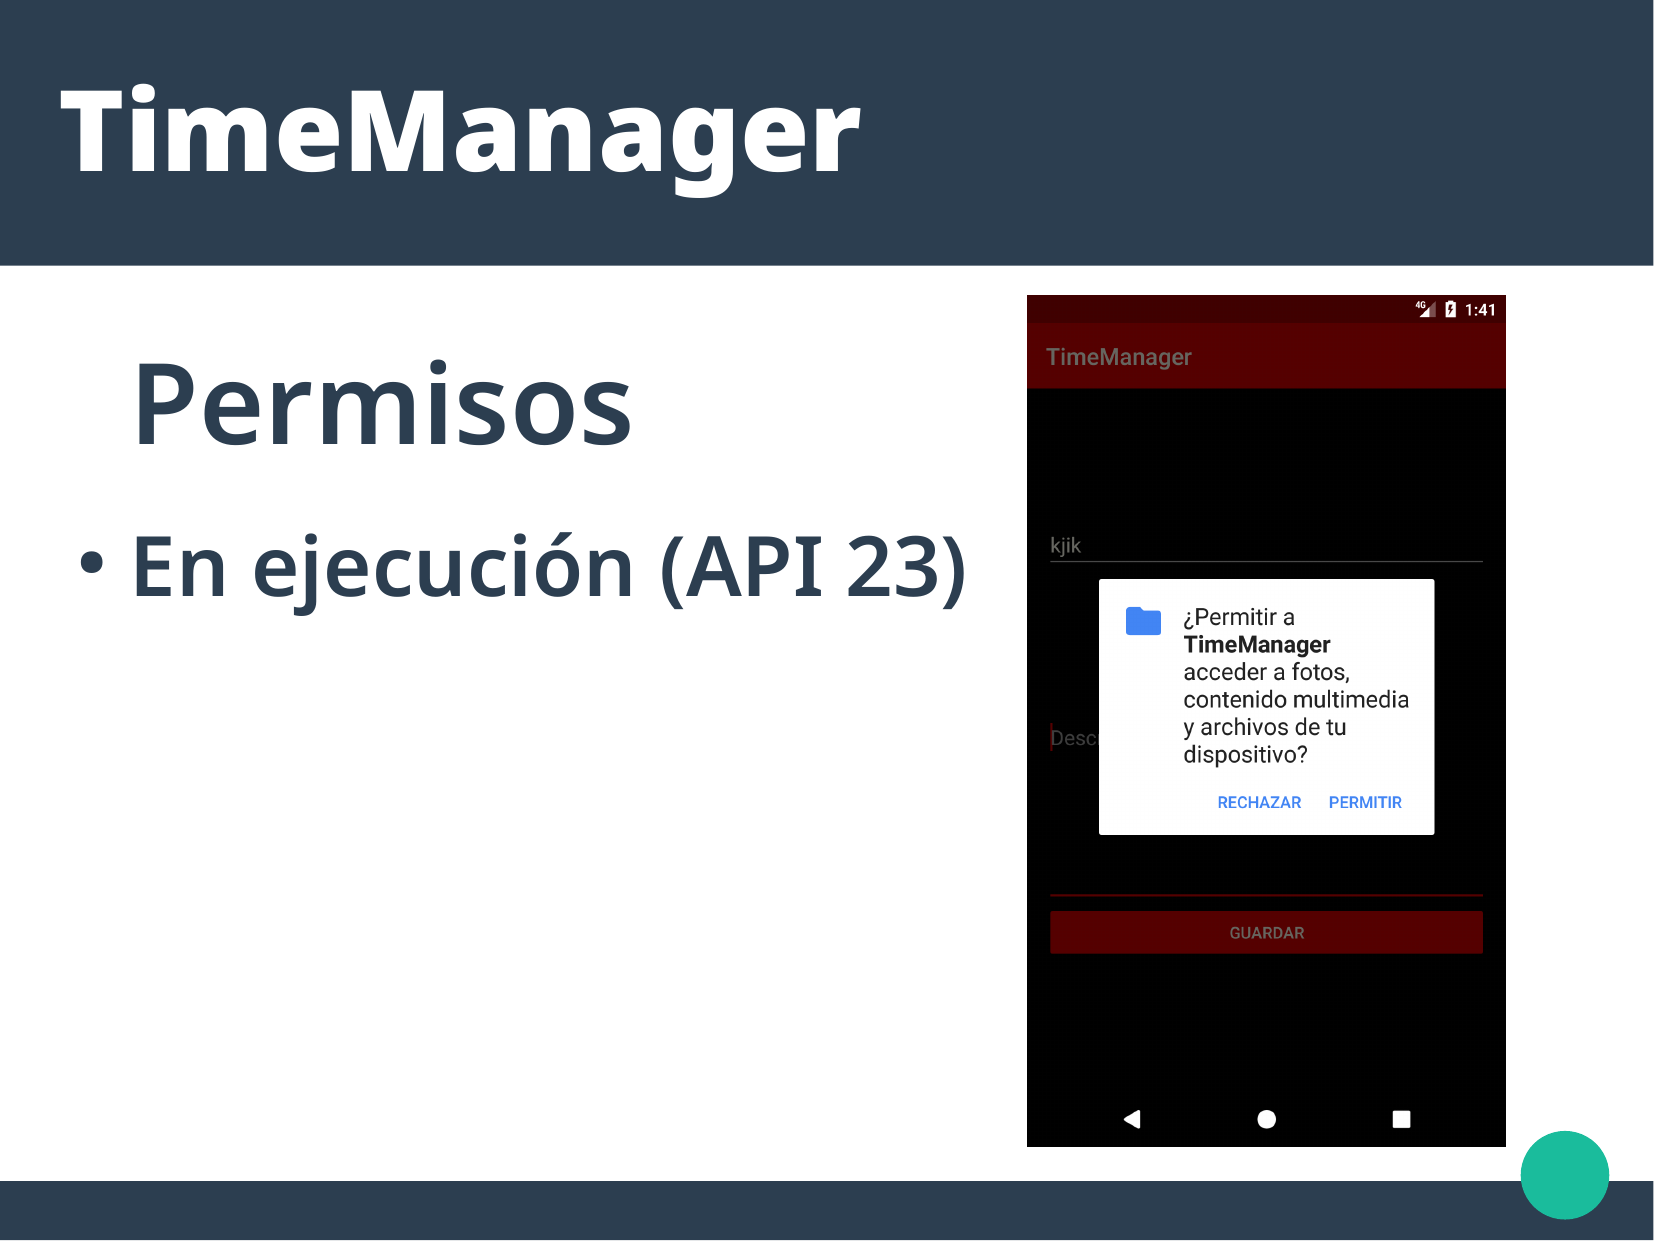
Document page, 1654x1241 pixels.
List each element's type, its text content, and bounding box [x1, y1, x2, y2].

list Permisos En ejecución (API 23) [59, 324, 1595, 1152]
title TimeManager [59, 49, 1595, 207]
picture [1027, 295, 1506, 1147]
